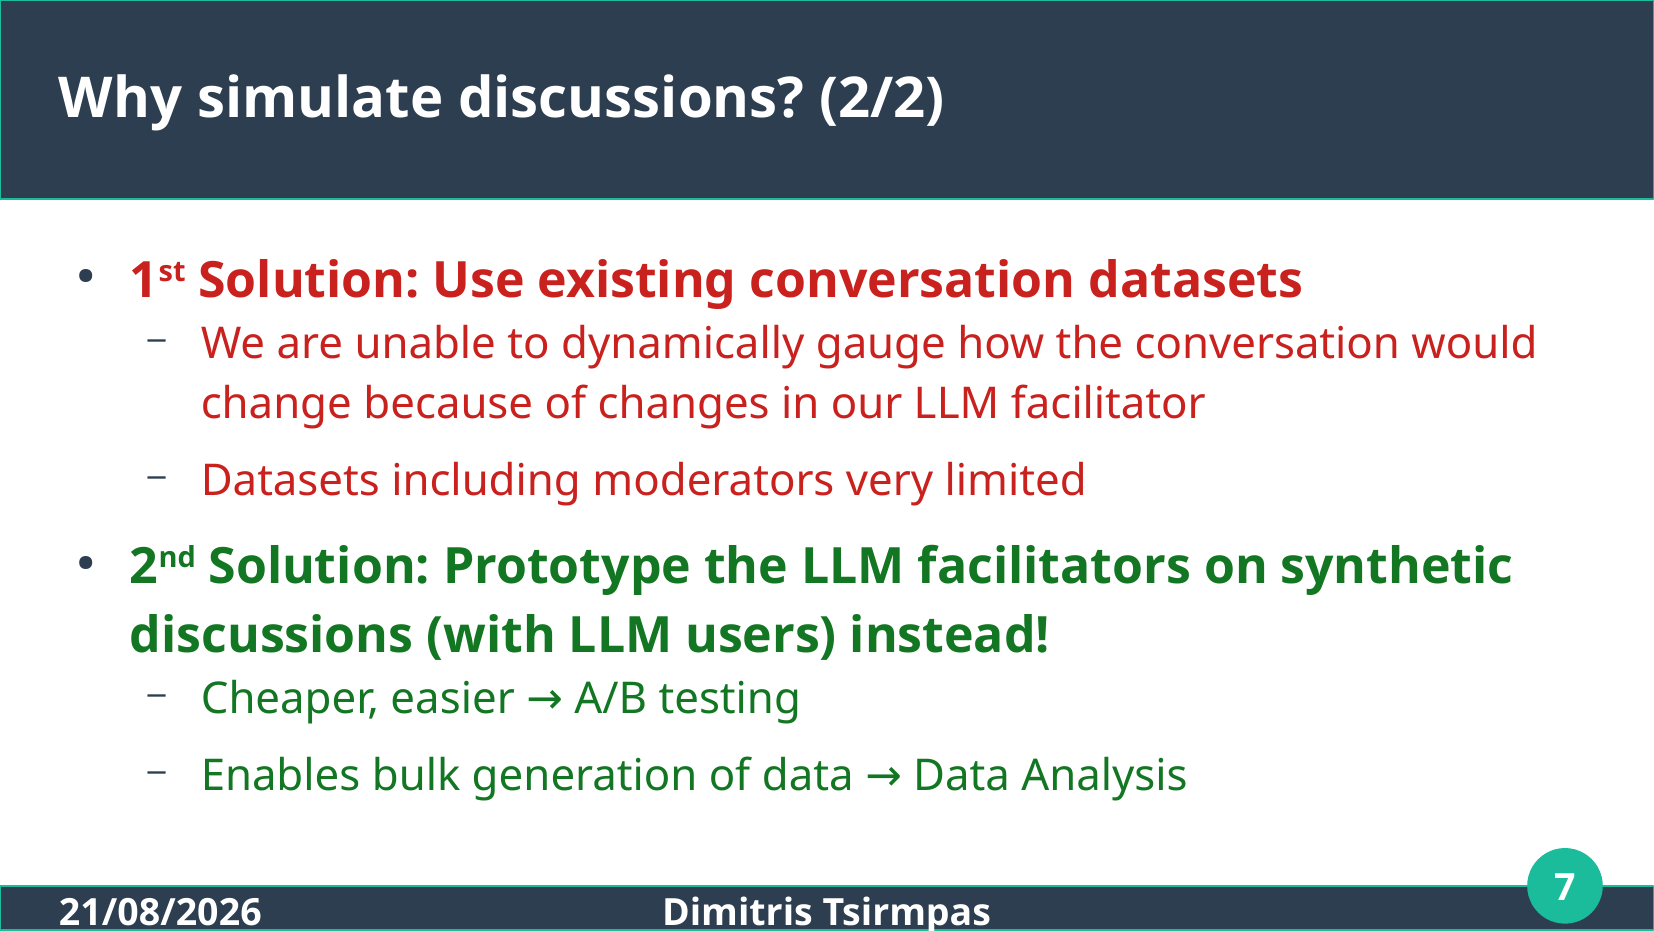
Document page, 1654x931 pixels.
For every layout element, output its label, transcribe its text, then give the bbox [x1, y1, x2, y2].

list 1st Solution: Use existing conversation datasets We are unable to dynamically gauge how the conversation would change because of changes in our LLM facilitator Datasets including moderators very limited 2nd Solution: Prototype the LLM facilitators on synthetic discussions (with LLM users) instead! Cheaper, easier → A/B testing Enables bulk generation of data → Data Analysis [59, 243, 1595, 864]
title Why simulate discussions? (2/2) [59, 37, 1595, 155]
